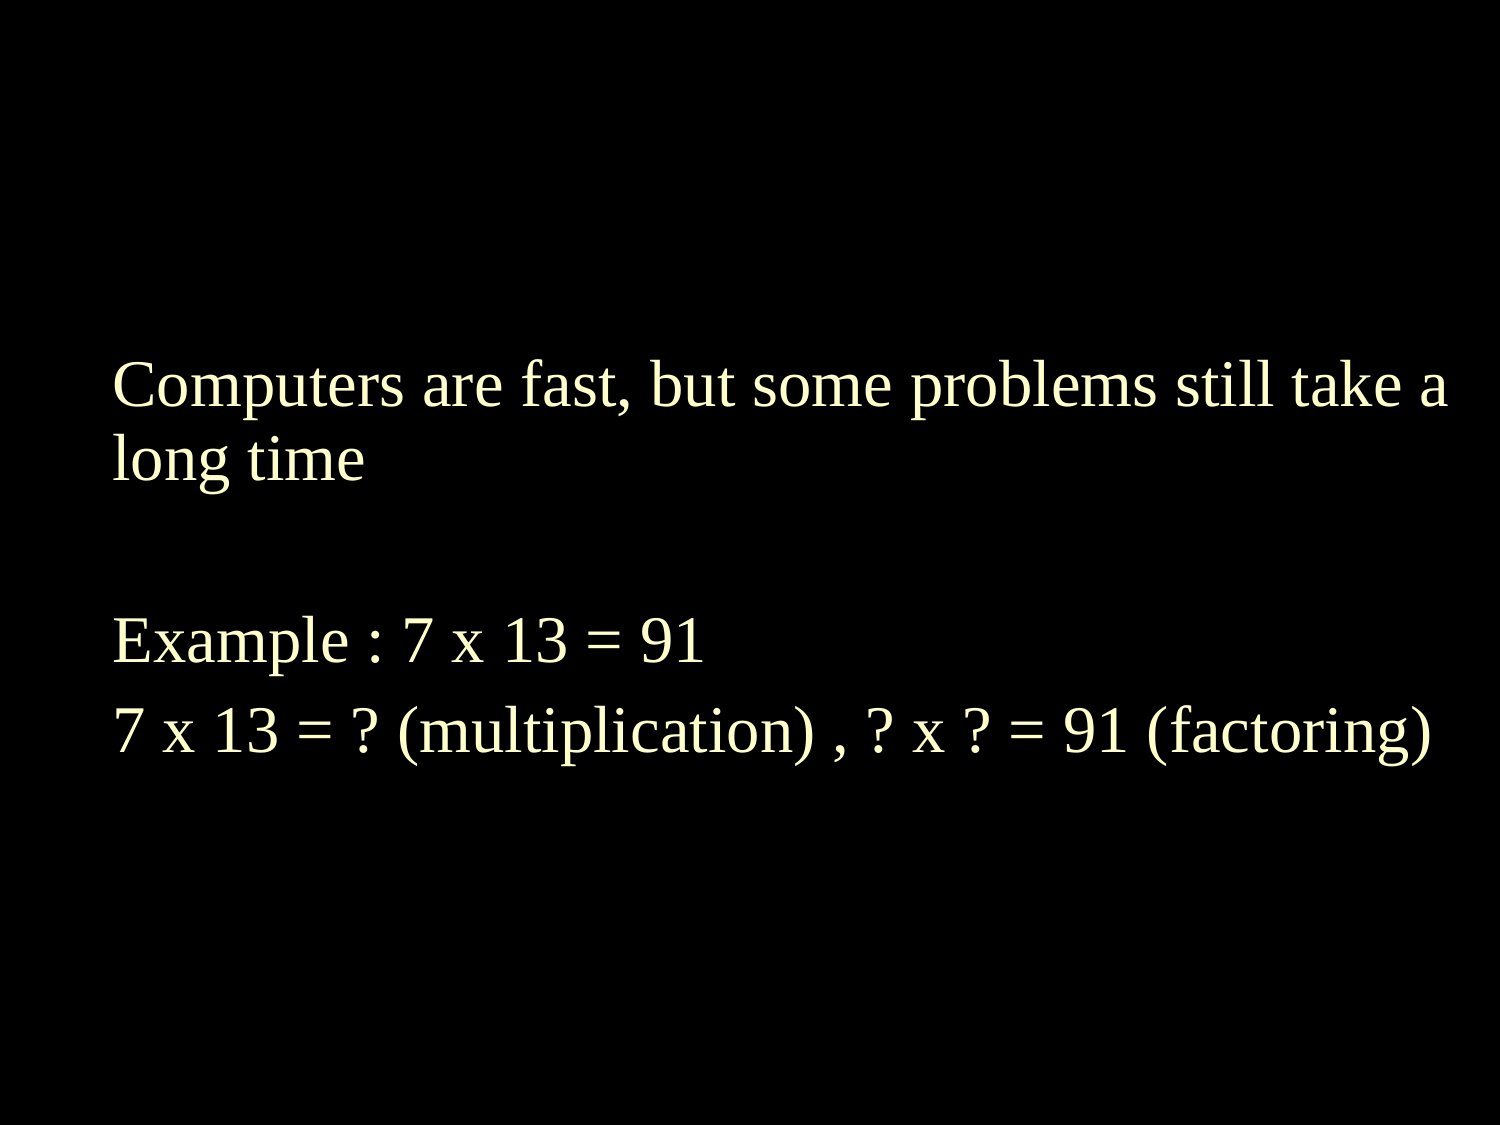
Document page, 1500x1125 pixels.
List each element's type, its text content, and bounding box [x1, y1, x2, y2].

list Computers are fast, but some problems still take a long time Example : 7 x 13 = 91 7 x 13 = ? (multiplication) , ? x ? = 91 (factoring) [112, 347, 1482, 1090]
